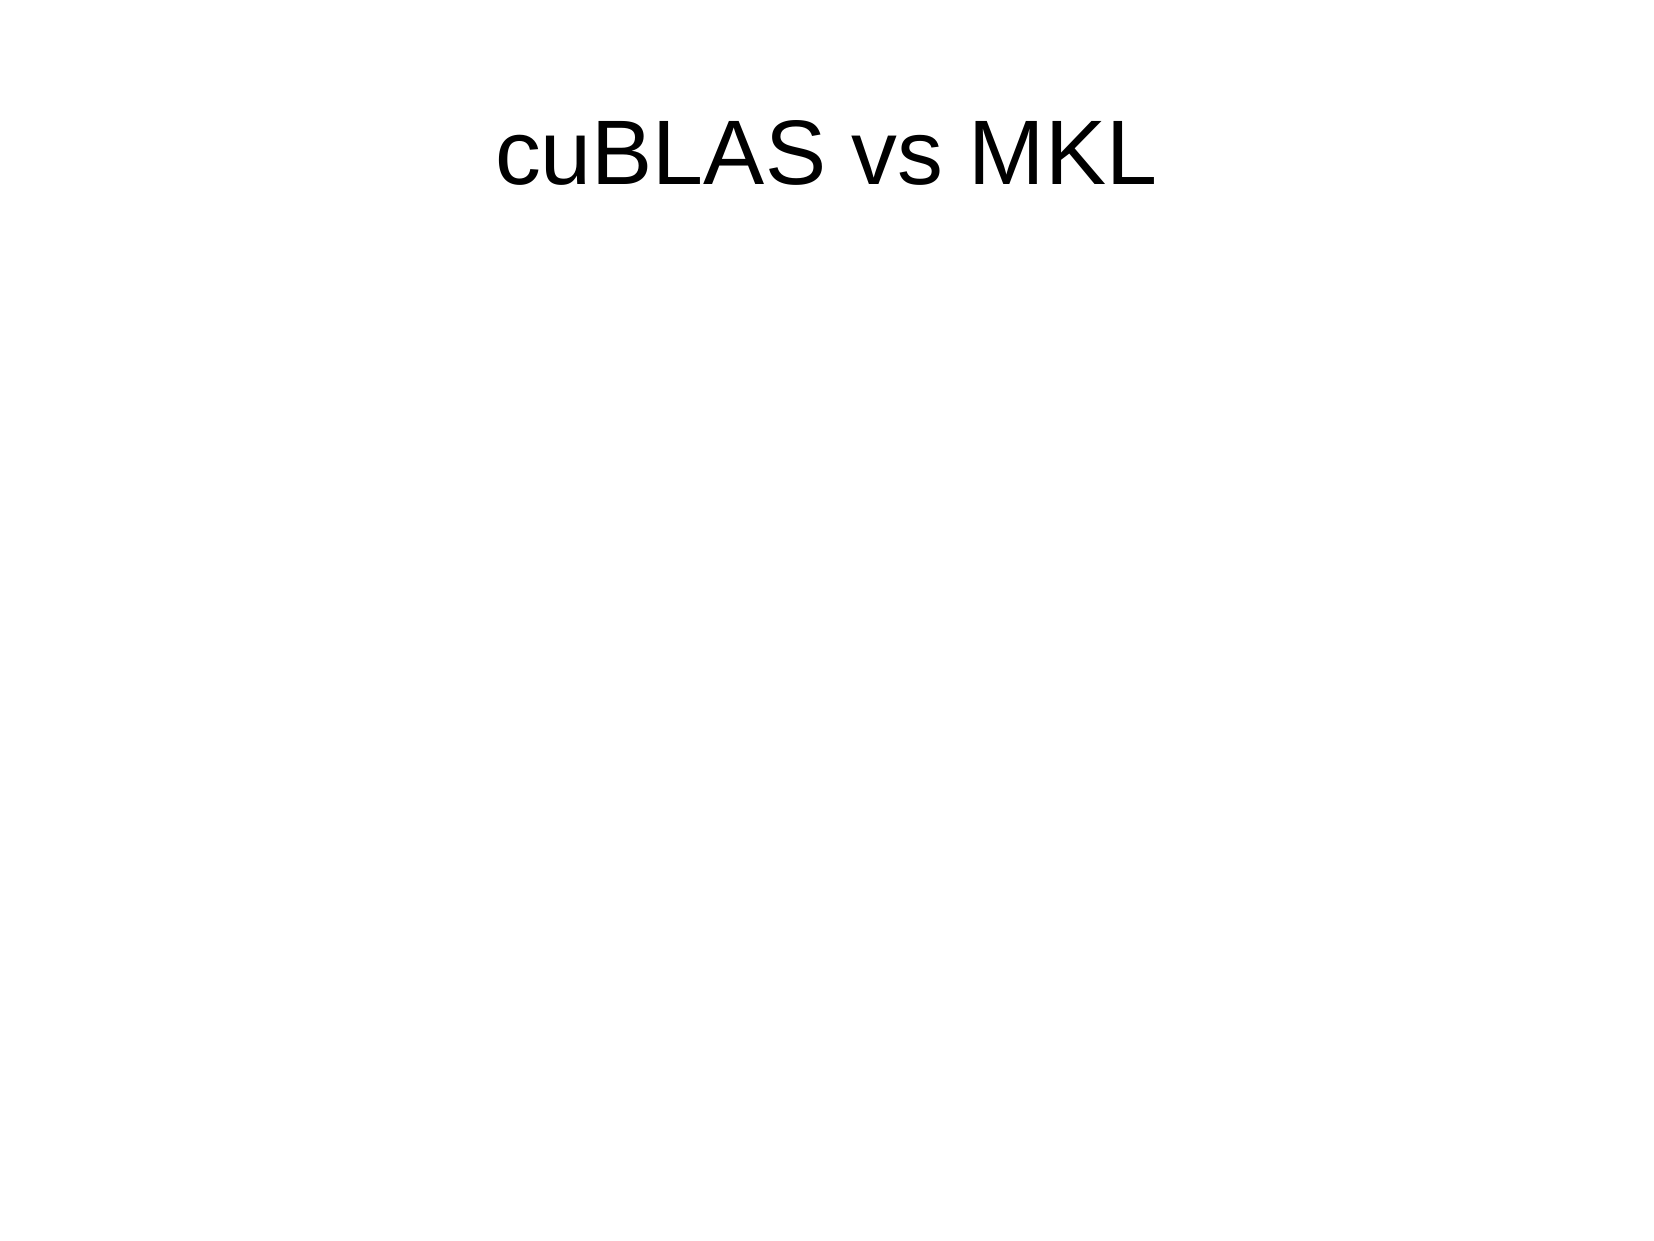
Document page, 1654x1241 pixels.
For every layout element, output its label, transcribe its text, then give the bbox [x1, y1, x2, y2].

title cuBLAS vs MKL [82, 49, 1571, 257]
